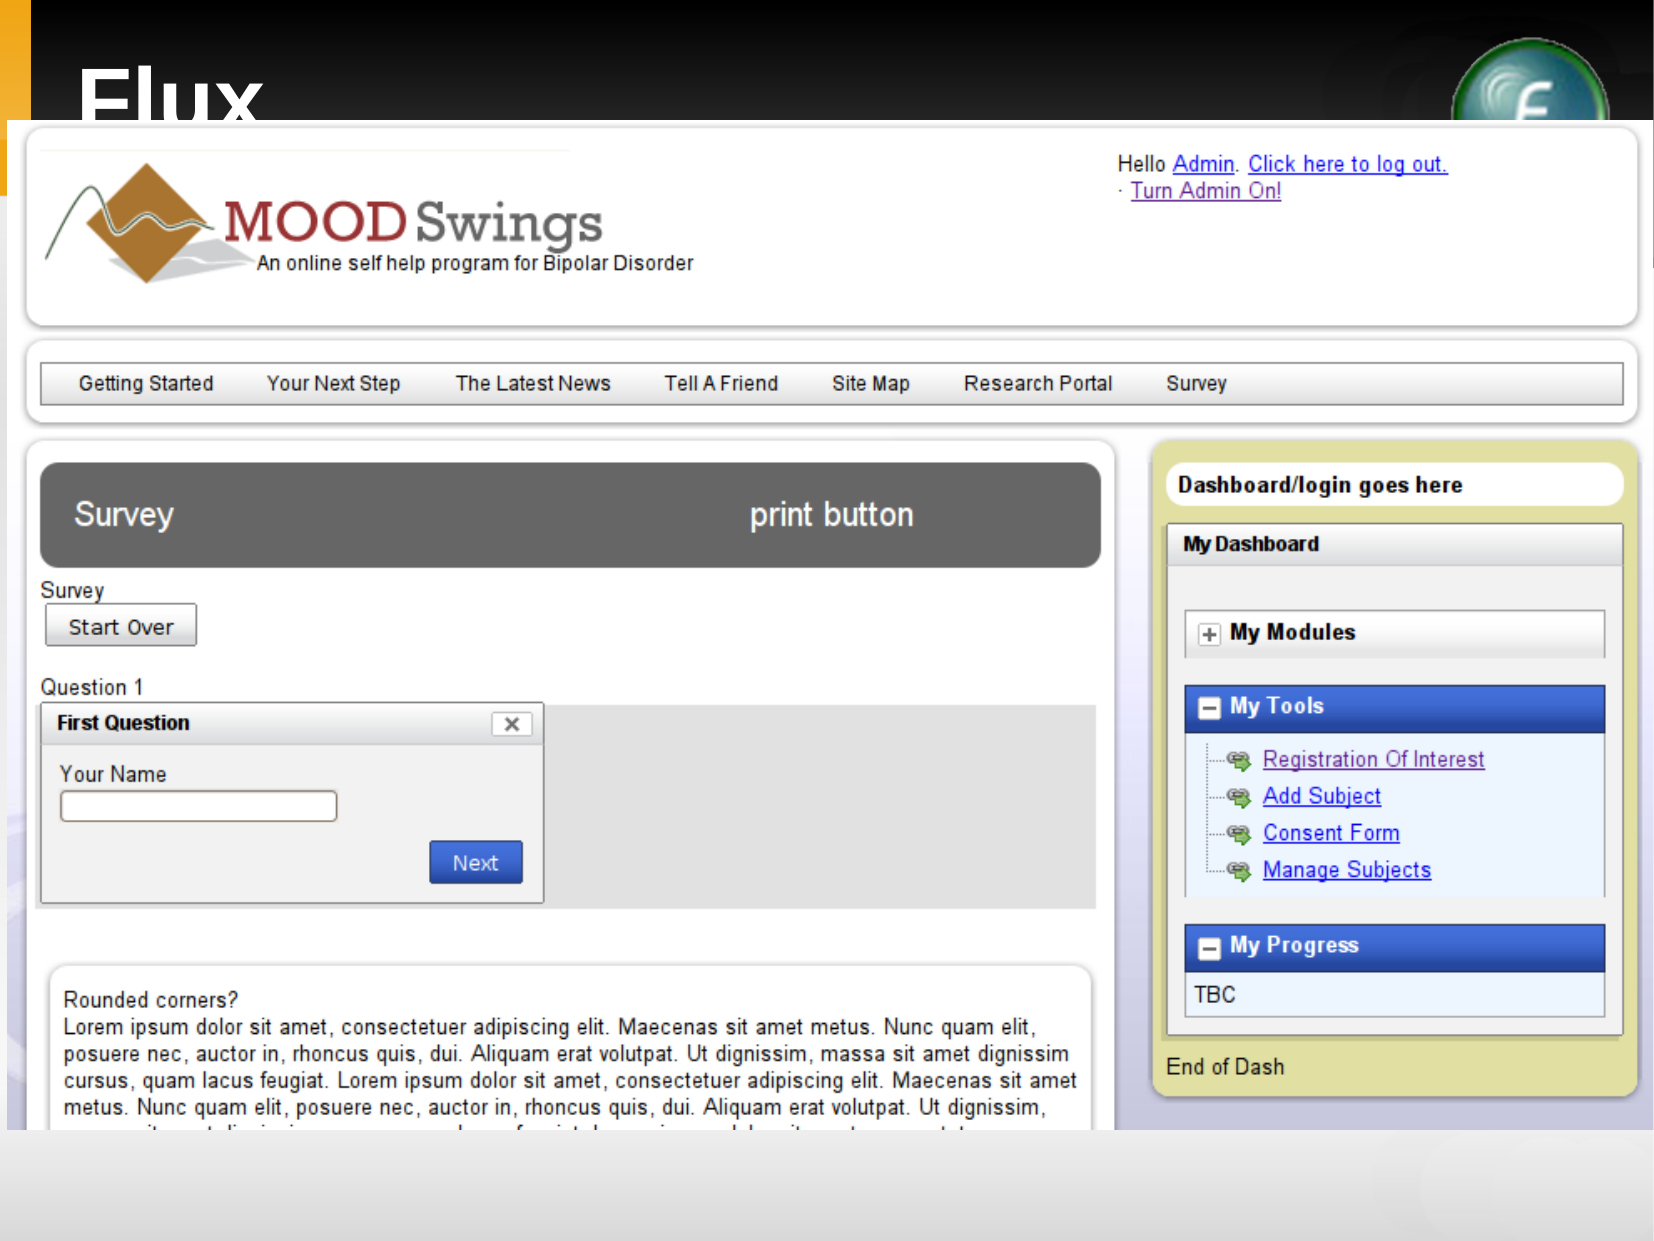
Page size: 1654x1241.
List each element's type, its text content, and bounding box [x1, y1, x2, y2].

picture [0, 0, 1654, 1241]
title Flux [76, 0, 1565, 120]
